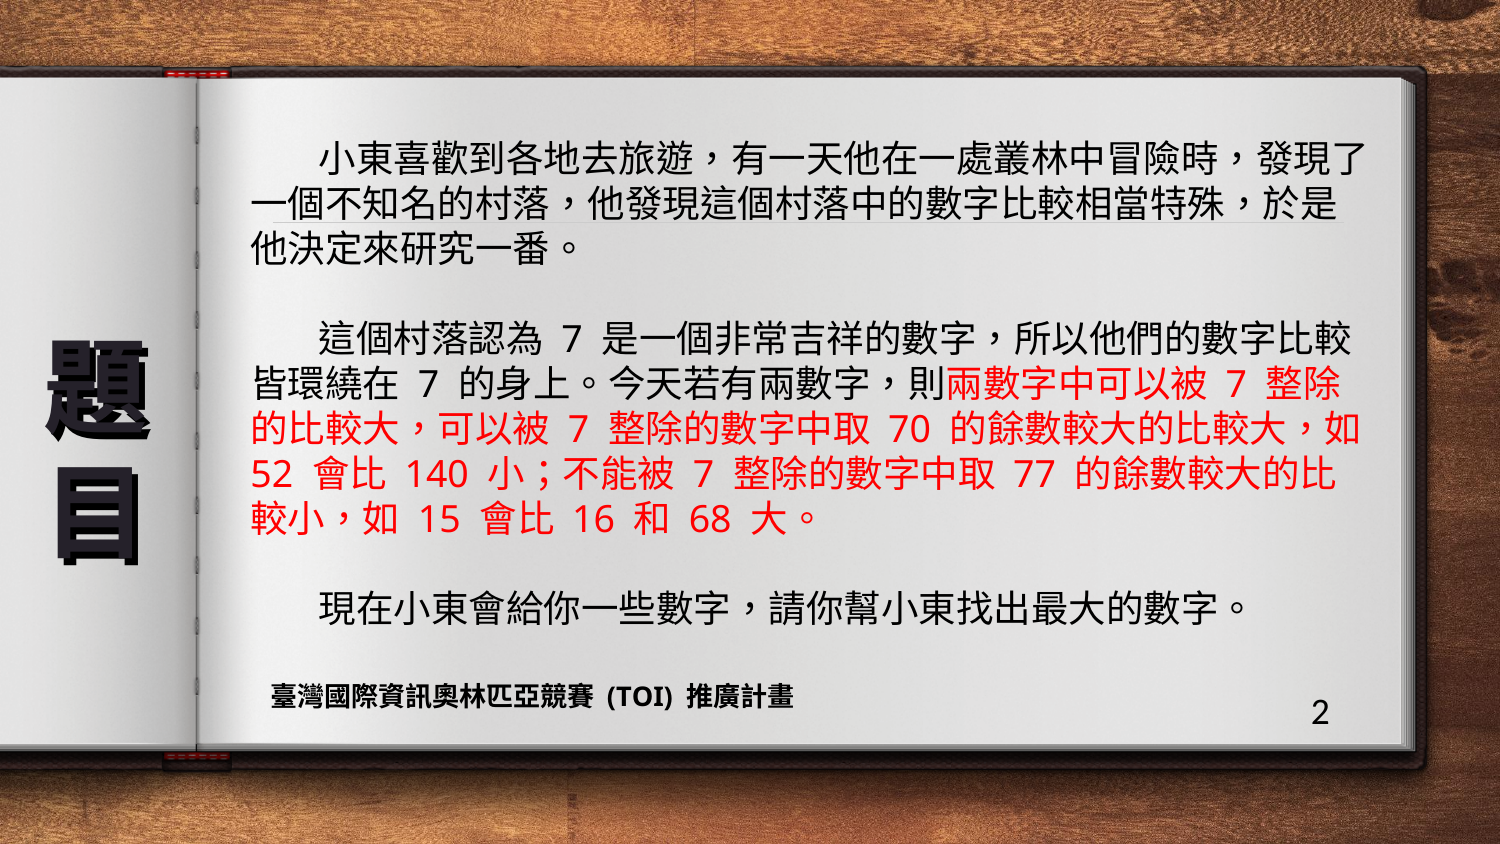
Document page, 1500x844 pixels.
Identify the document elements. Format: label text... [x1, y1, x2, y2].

text_box 小東喜歡到各地去旅遊，有一天他在一處叢林中冒險時，發現了一個不知名的村落，他發現這個村落中的數字比較相當特殊，於是他決定來研究一番。 這個村落認為 7 是一個非常吉祥的數字，所以他們的數字比較皆環繞在 7 的身上。今天若有兩數字，則兩數字中可以被 7 整除的比較大，可以被 7 整除的數字中取 70 的餘數較大的比較大，如 52 會比 140 小；不能被 7 整除的數字中取 77 的餘數較大的比較小，如 15 會比 16 和 68 大。 現在小東會給你一些數字，請你幫小東找出最大的數字。 [235, 127, 1386, 642]
text_box [1295, 672, 1386, 737]
title 題 目 [28, 306, 210, 552]
